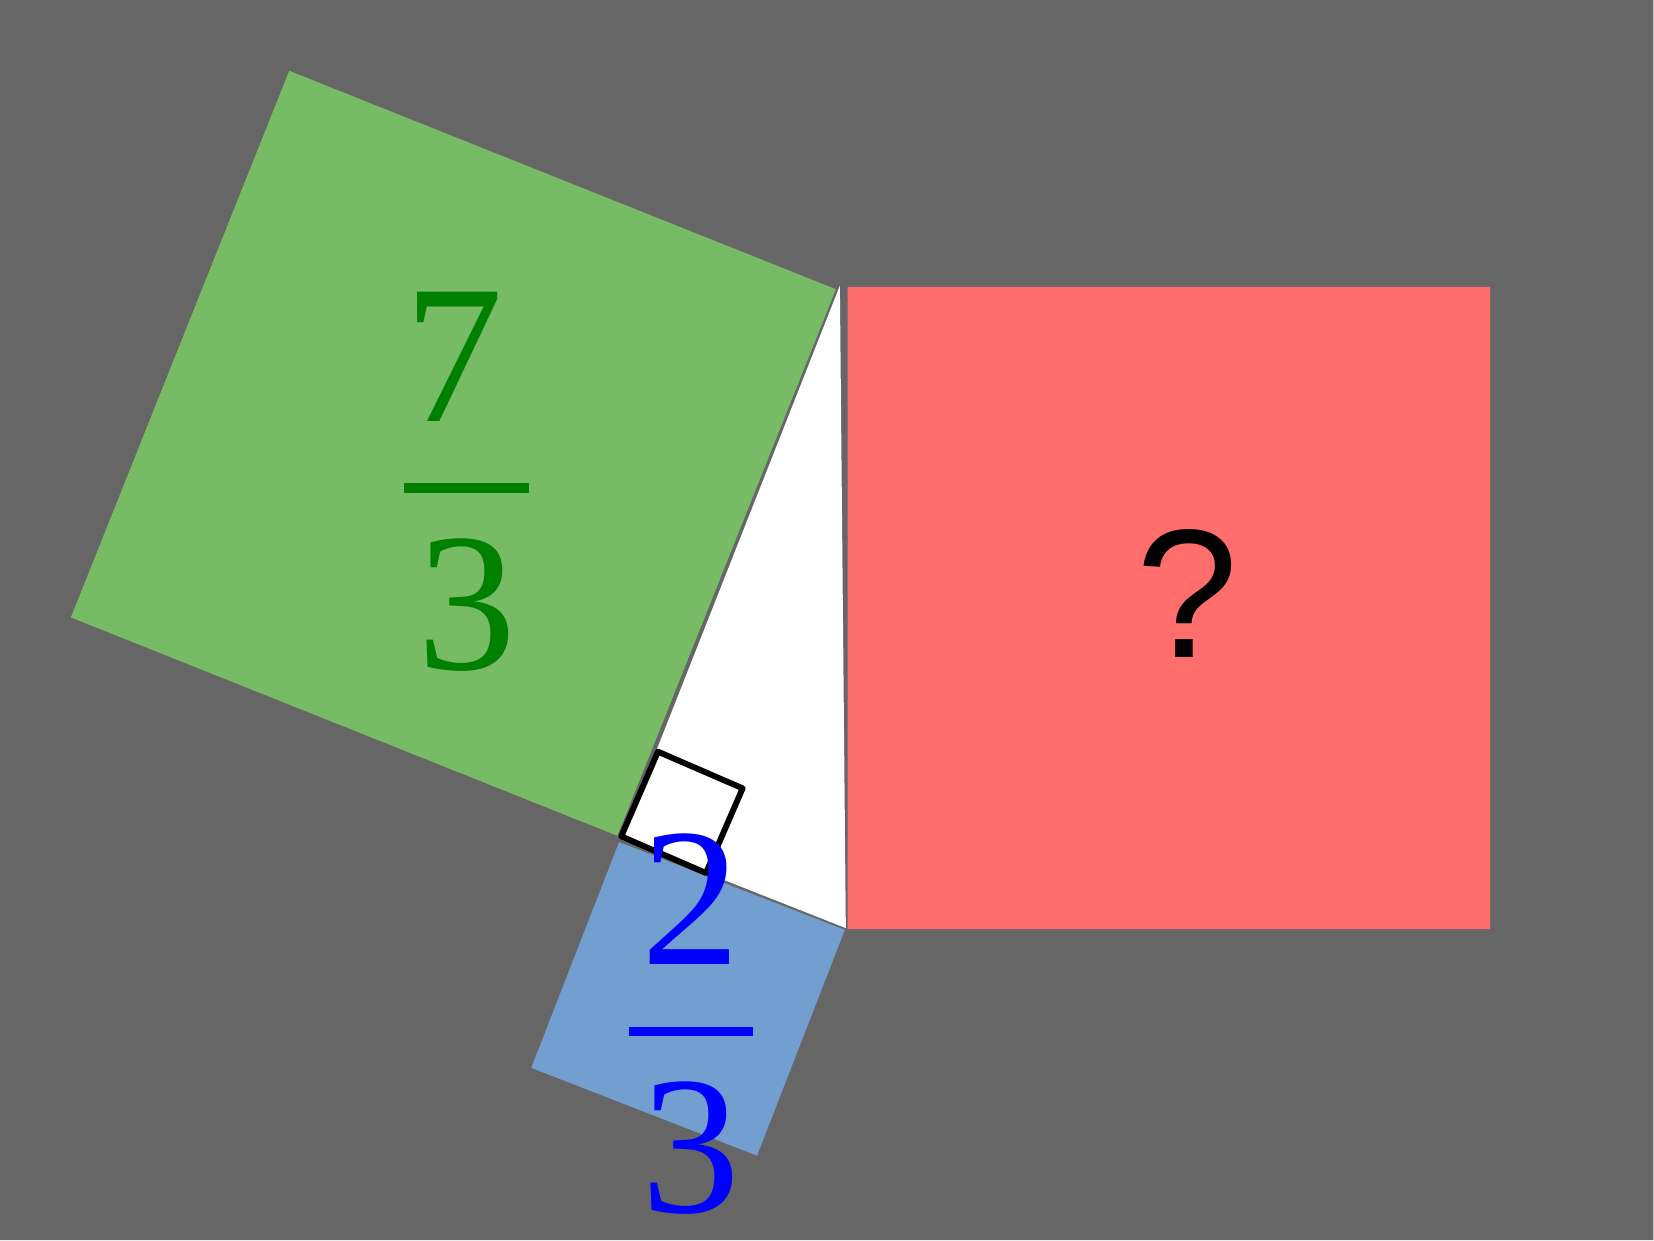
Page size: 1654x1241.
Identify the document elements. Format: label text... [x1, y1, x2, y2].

chart [566, 791, 805, 1241]
text_box [0, 0, 1654, 1241]
text_box [645, 757, 738, 791]
chart [342, 248, 581, 718]
text_box ? [1122, 484, 1385, 790]
